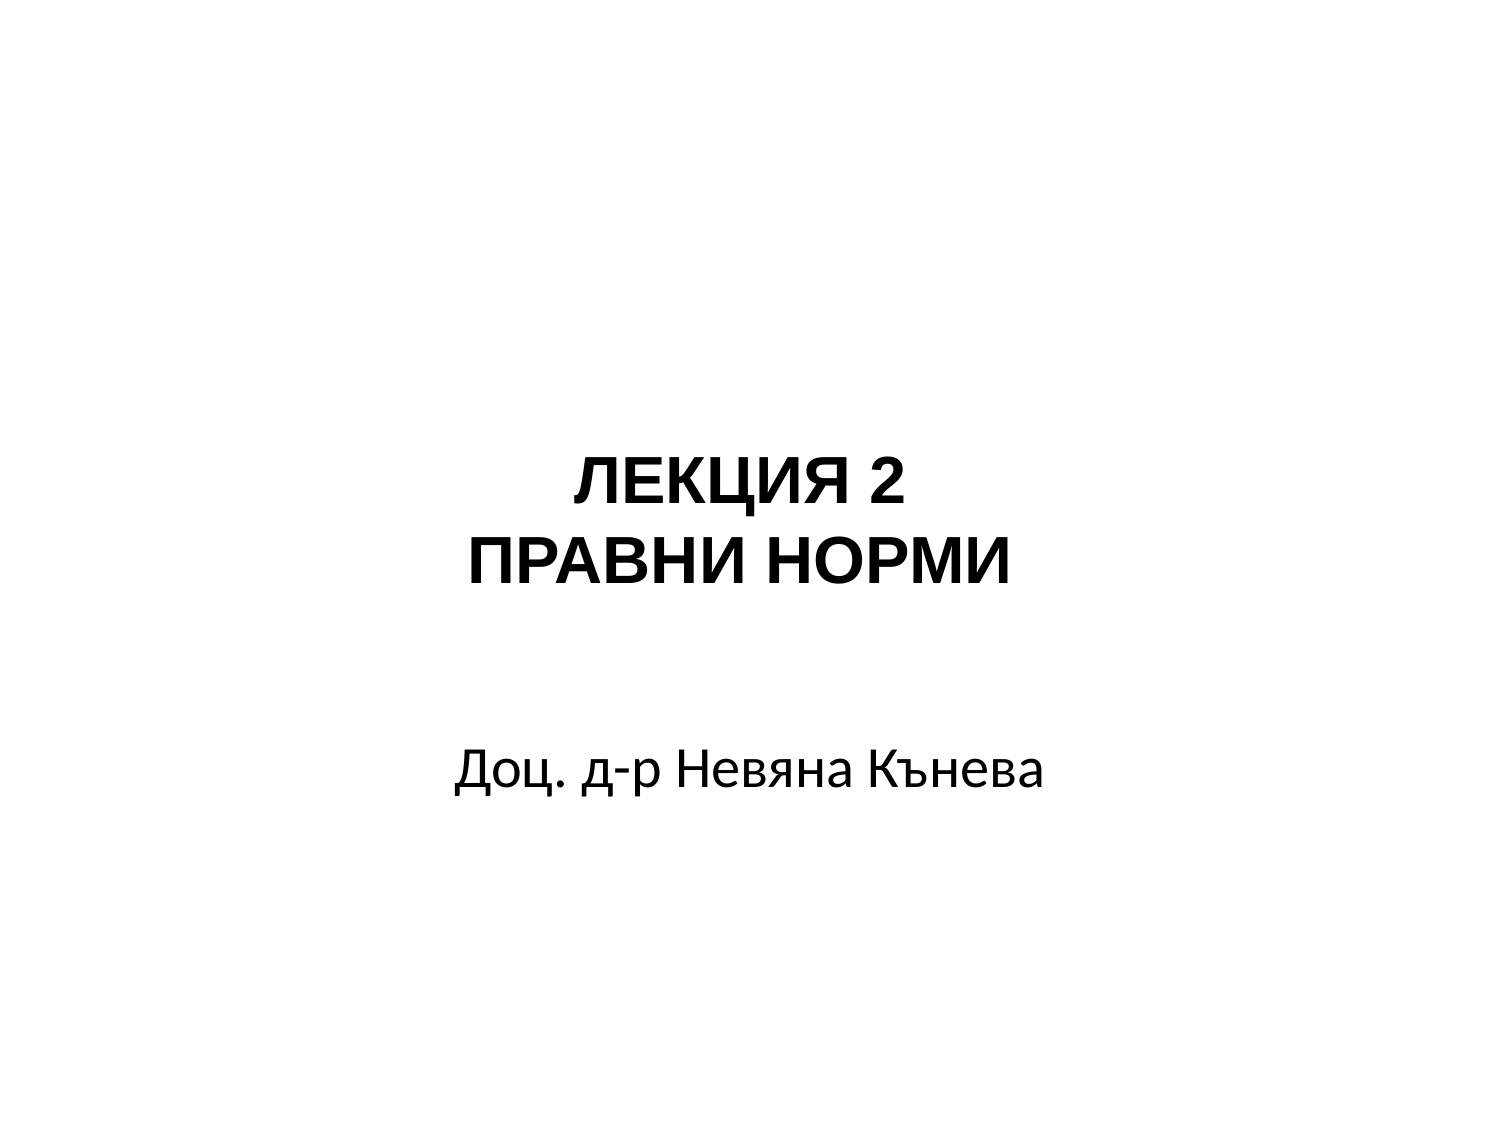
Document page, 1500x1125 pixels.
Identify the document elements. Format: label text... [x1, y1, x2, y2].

subtitle Доц. д-р Невяна Кънева [225, 637, 1276, 925]
title ЛЕКЦИЯ 2 ПРАВНИ НОРМИ [112, 349, 1388, 591]
